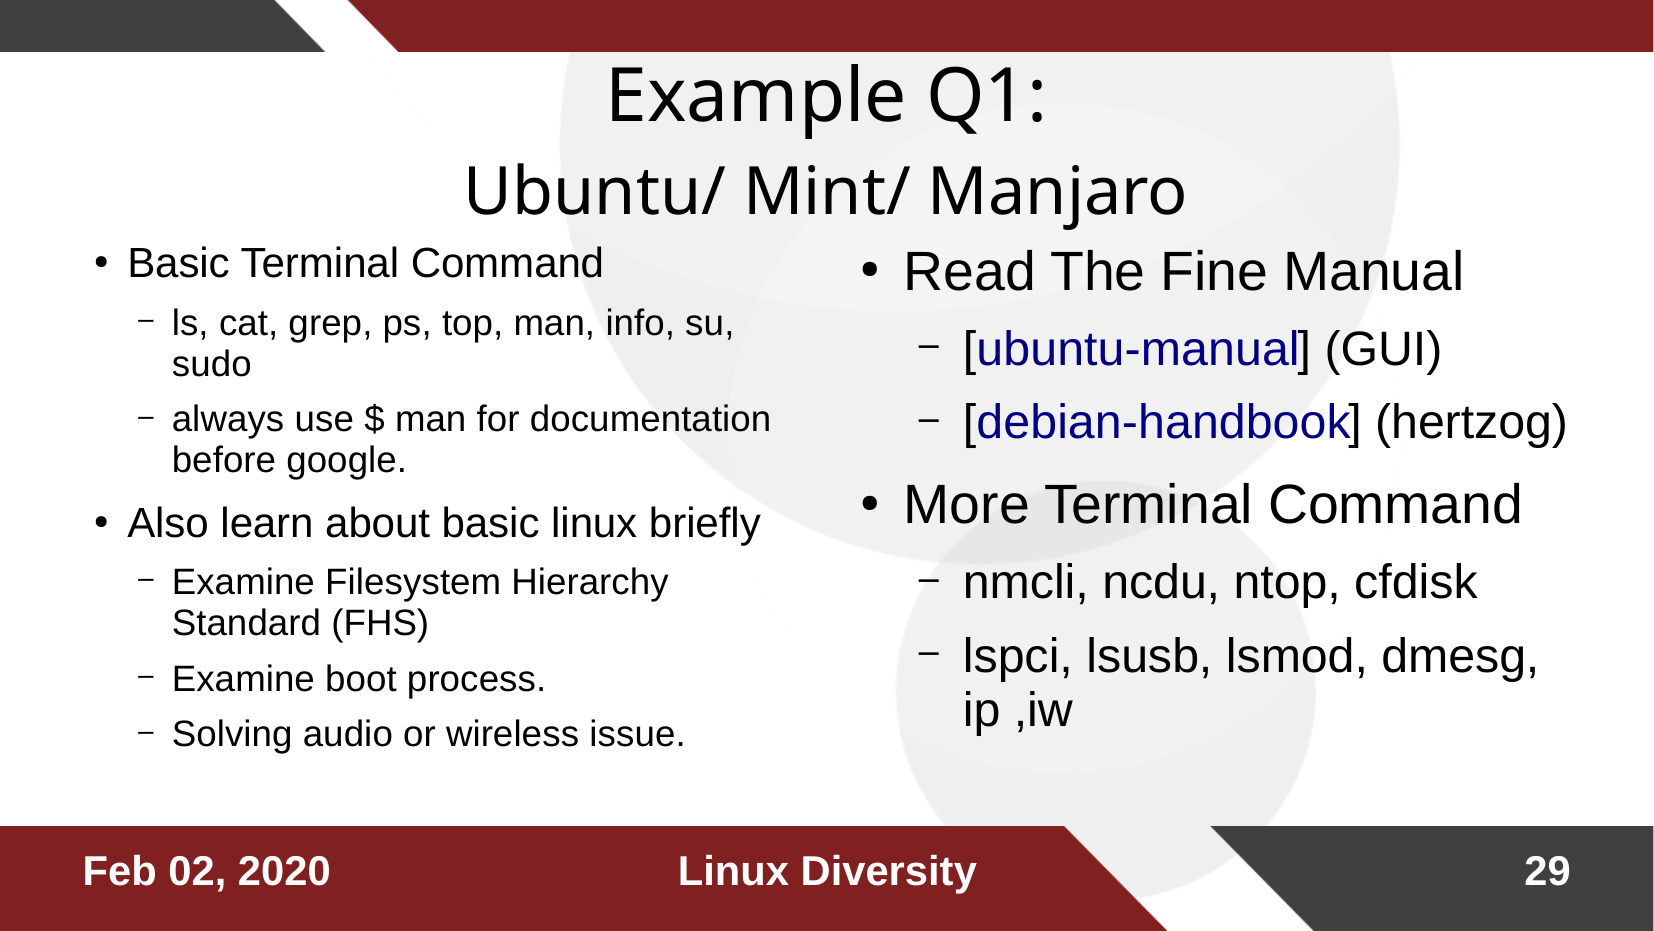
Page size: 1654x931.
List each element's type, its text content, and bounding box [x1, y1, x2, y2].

title Example Q1: Ubuntu/ Mint/ Manjaro [82, 54, 1571, 221]
picture [0, 0, 1654, 52]
picture [0, 826, 1654, 931]
list Read The Fine Manual [ubuntu-manual] (GUI) [debian-handbook] (hertzog) More Terminal Command nmcli, ncdu, ntop, cfdisk lspci, lsusb, lsmod, dmesg, ip ,iw [845, 239, 1572, 757]
list Basic Terminal Command ls, cat, grep, ps, top, man, info, su, sudo always use $ man for documentation before google. Also learn about basic linux briefly Examine Filesystem Hierarchy Standard (FHS) Examine boot process. Solving audio or wireless issue. [82, 239, 809, 757]
